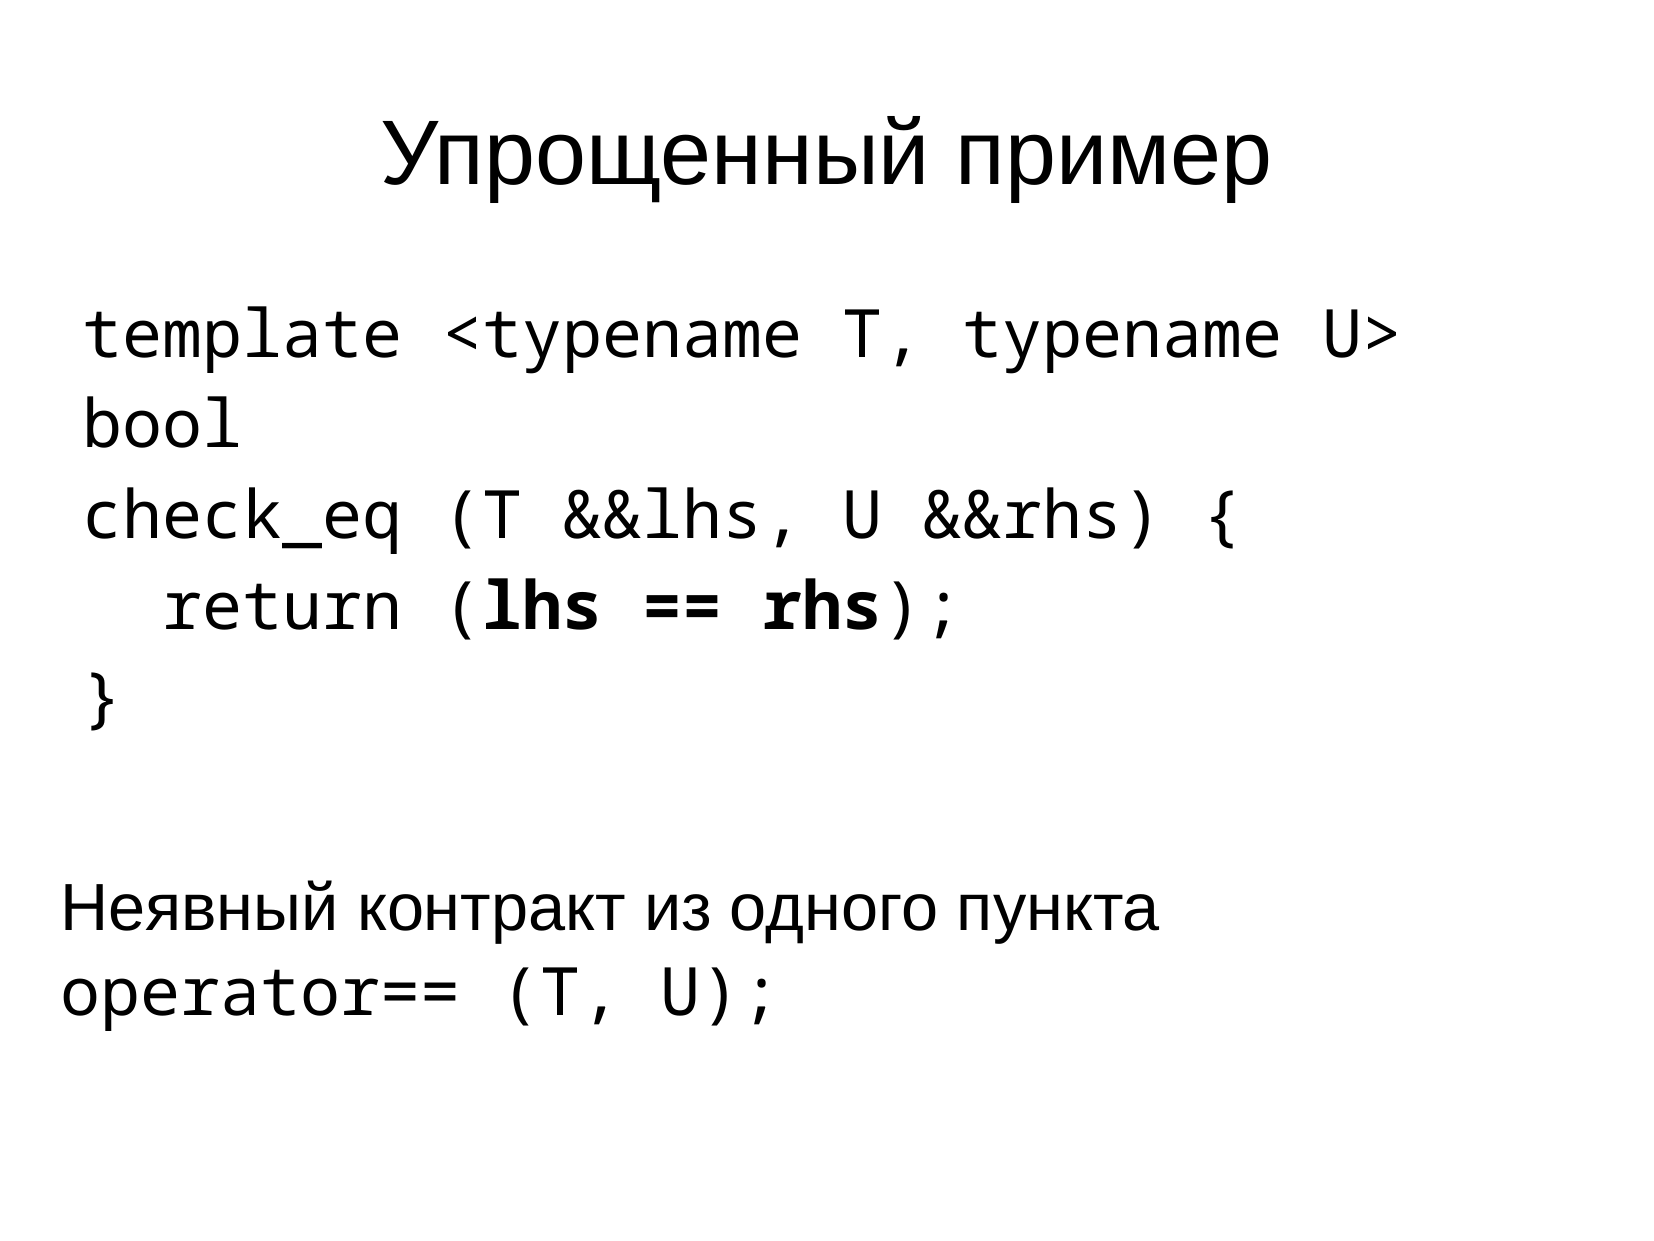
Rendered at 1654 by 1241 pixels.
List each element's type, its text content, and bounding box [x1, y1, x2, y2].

title Упрощенный пример [82, 49, 1571, 257]
text_box Неявный контракт из одного пункта operator== (T, U); [60, 780, 1549, 1126]
subtitle template <typename T, typename U> bool check_eq (T &&lhs, U &&rhs) { return (lhs == rhs); } [82, 290, 1571, 736]
